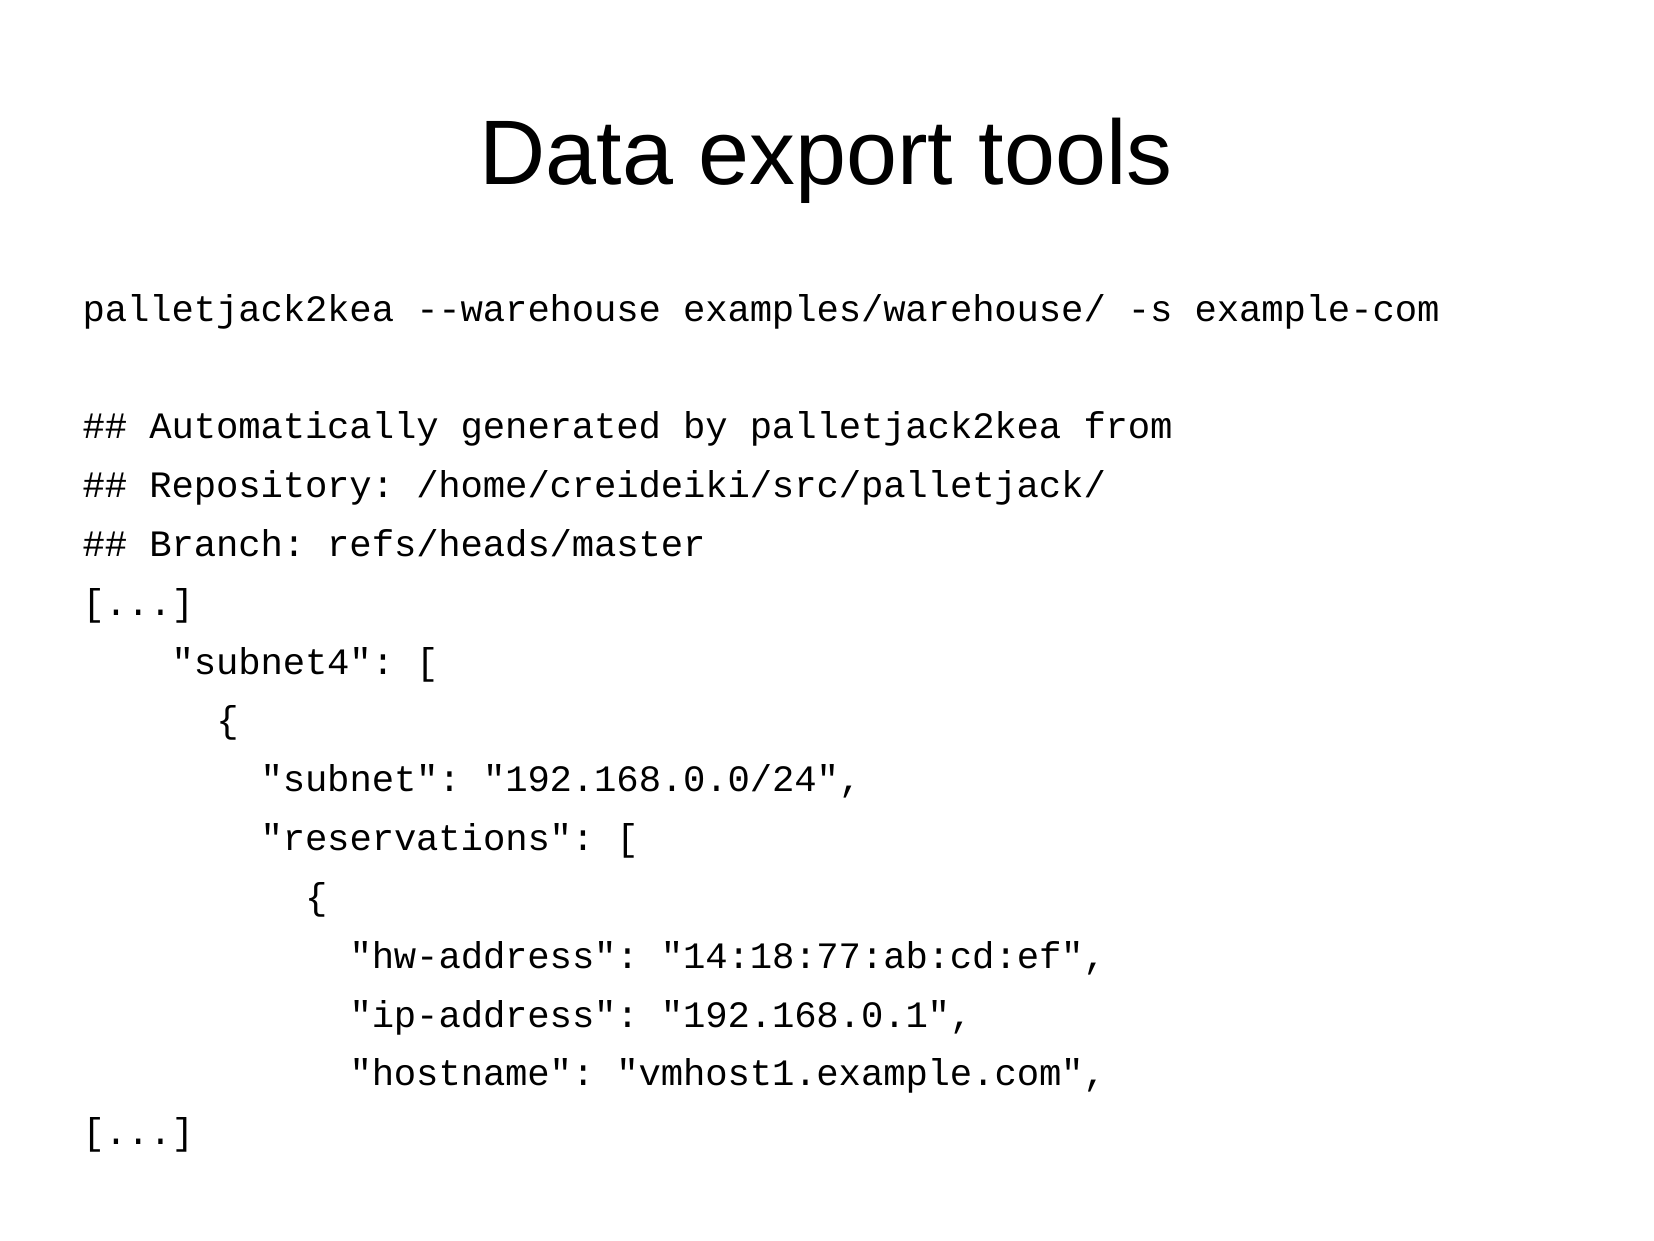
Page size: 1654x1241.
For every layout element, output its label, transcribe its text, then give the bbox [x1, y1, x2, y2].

title Data export tools [82, 49, 1571, 257]
list palletjack2kea --warehouse examples/warehouse/ -s example-com ## Automatically generated by palletjack2kea from ## Repository: /home/creideiki/src/palletjack/ ## Branch: refs/heads/master [...] "subnet4": [ { "subnet": "192.168.0.0/24", "reservations": [ { "hw-address": "14:18:77:ab:cd:ef", "ip-address": "192.168.0.1", "hostname": "vmhost1.example.com", [...] [82, 290, 1571, 1170]
